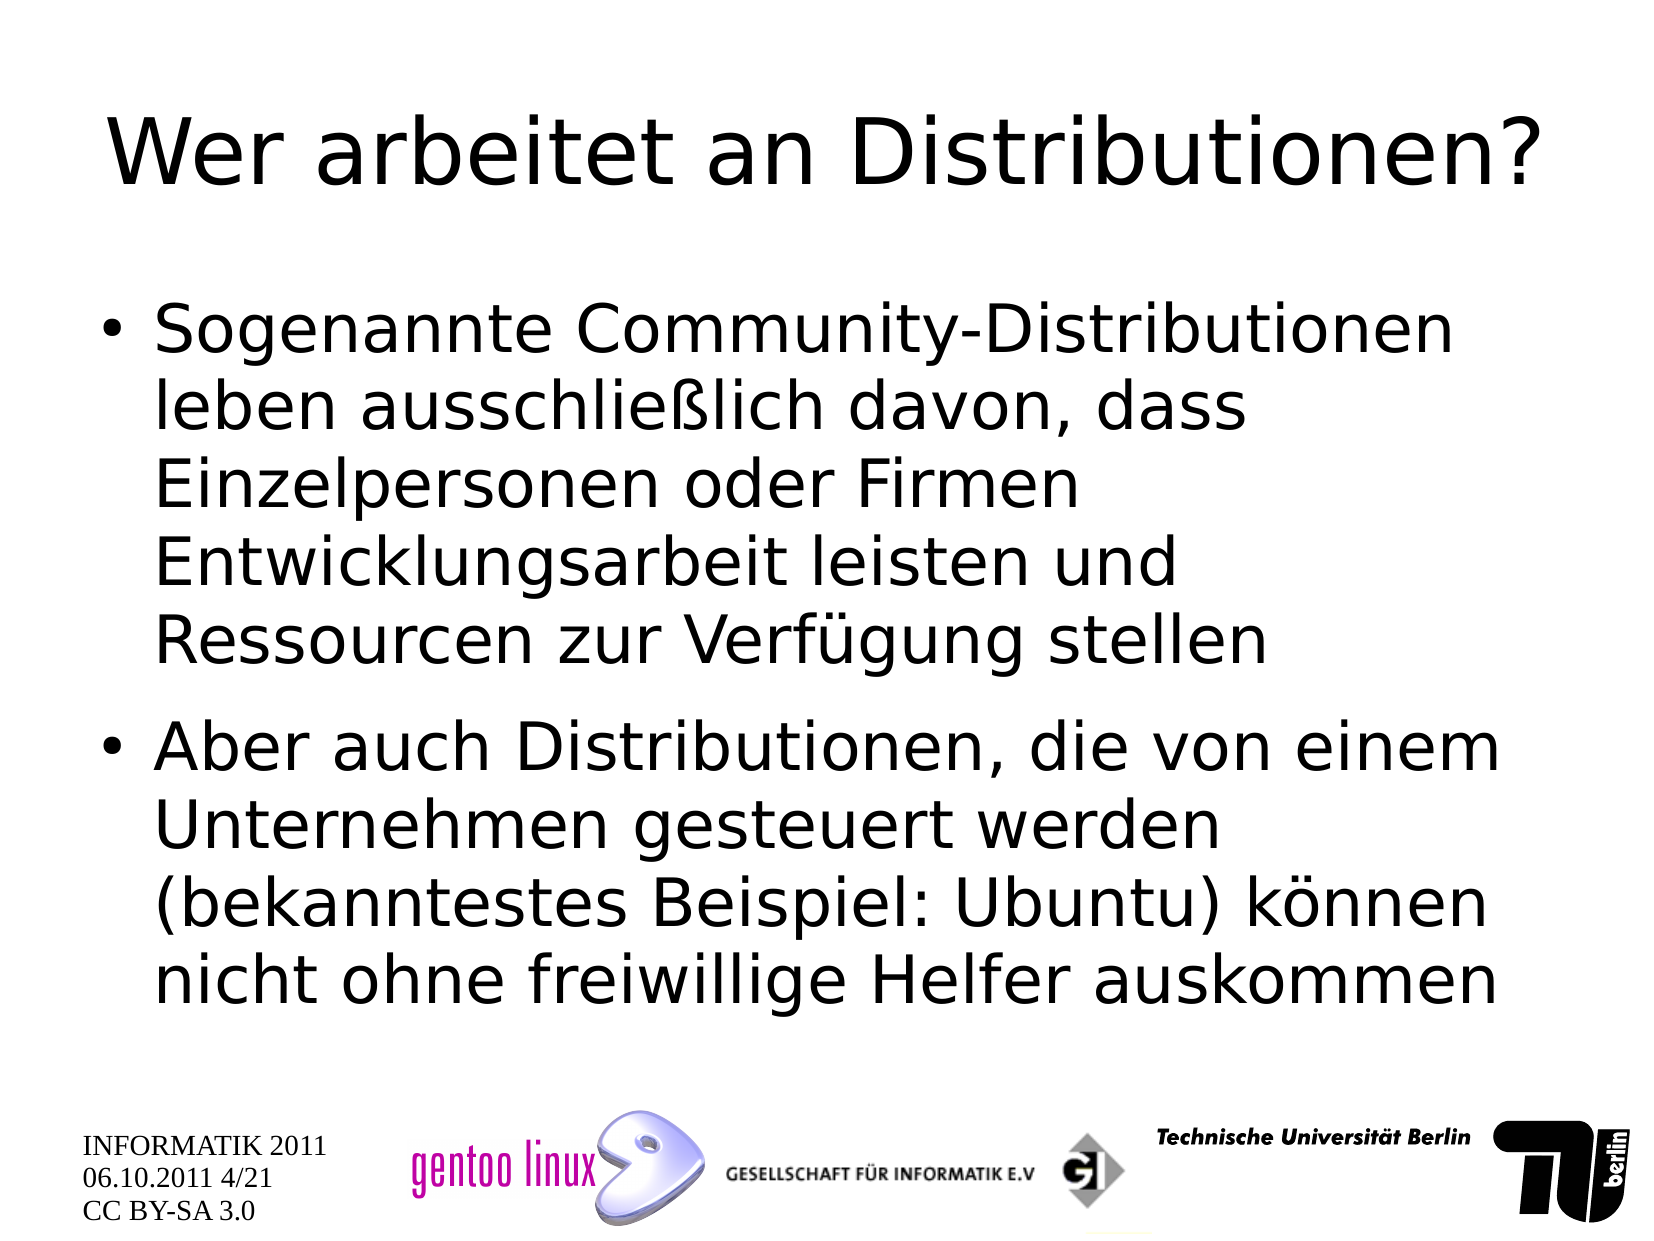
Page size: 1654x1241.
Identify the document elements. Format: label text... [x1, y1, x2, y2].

list Sogenannte Community-Distributionen leben ausschließlich davon, dass Einzelpersonen oder Firmen Entwicklungsarbeit leisten und Ressourcen zur Verfügung stellen Aber auch Distributionen, die von einem Unternehmen gesteuert werden (bekanntestes Beispiel: Ubuntu) können nicht ohne freiwillige Helfer auskommen [82, 290, 1571, 1109]
title Wer arbeitet an Distributionen? [82, 49, 1571, 257]
picture [726, 1109, 1152, 1234]
picture [407, 1109, 708, 1230]
